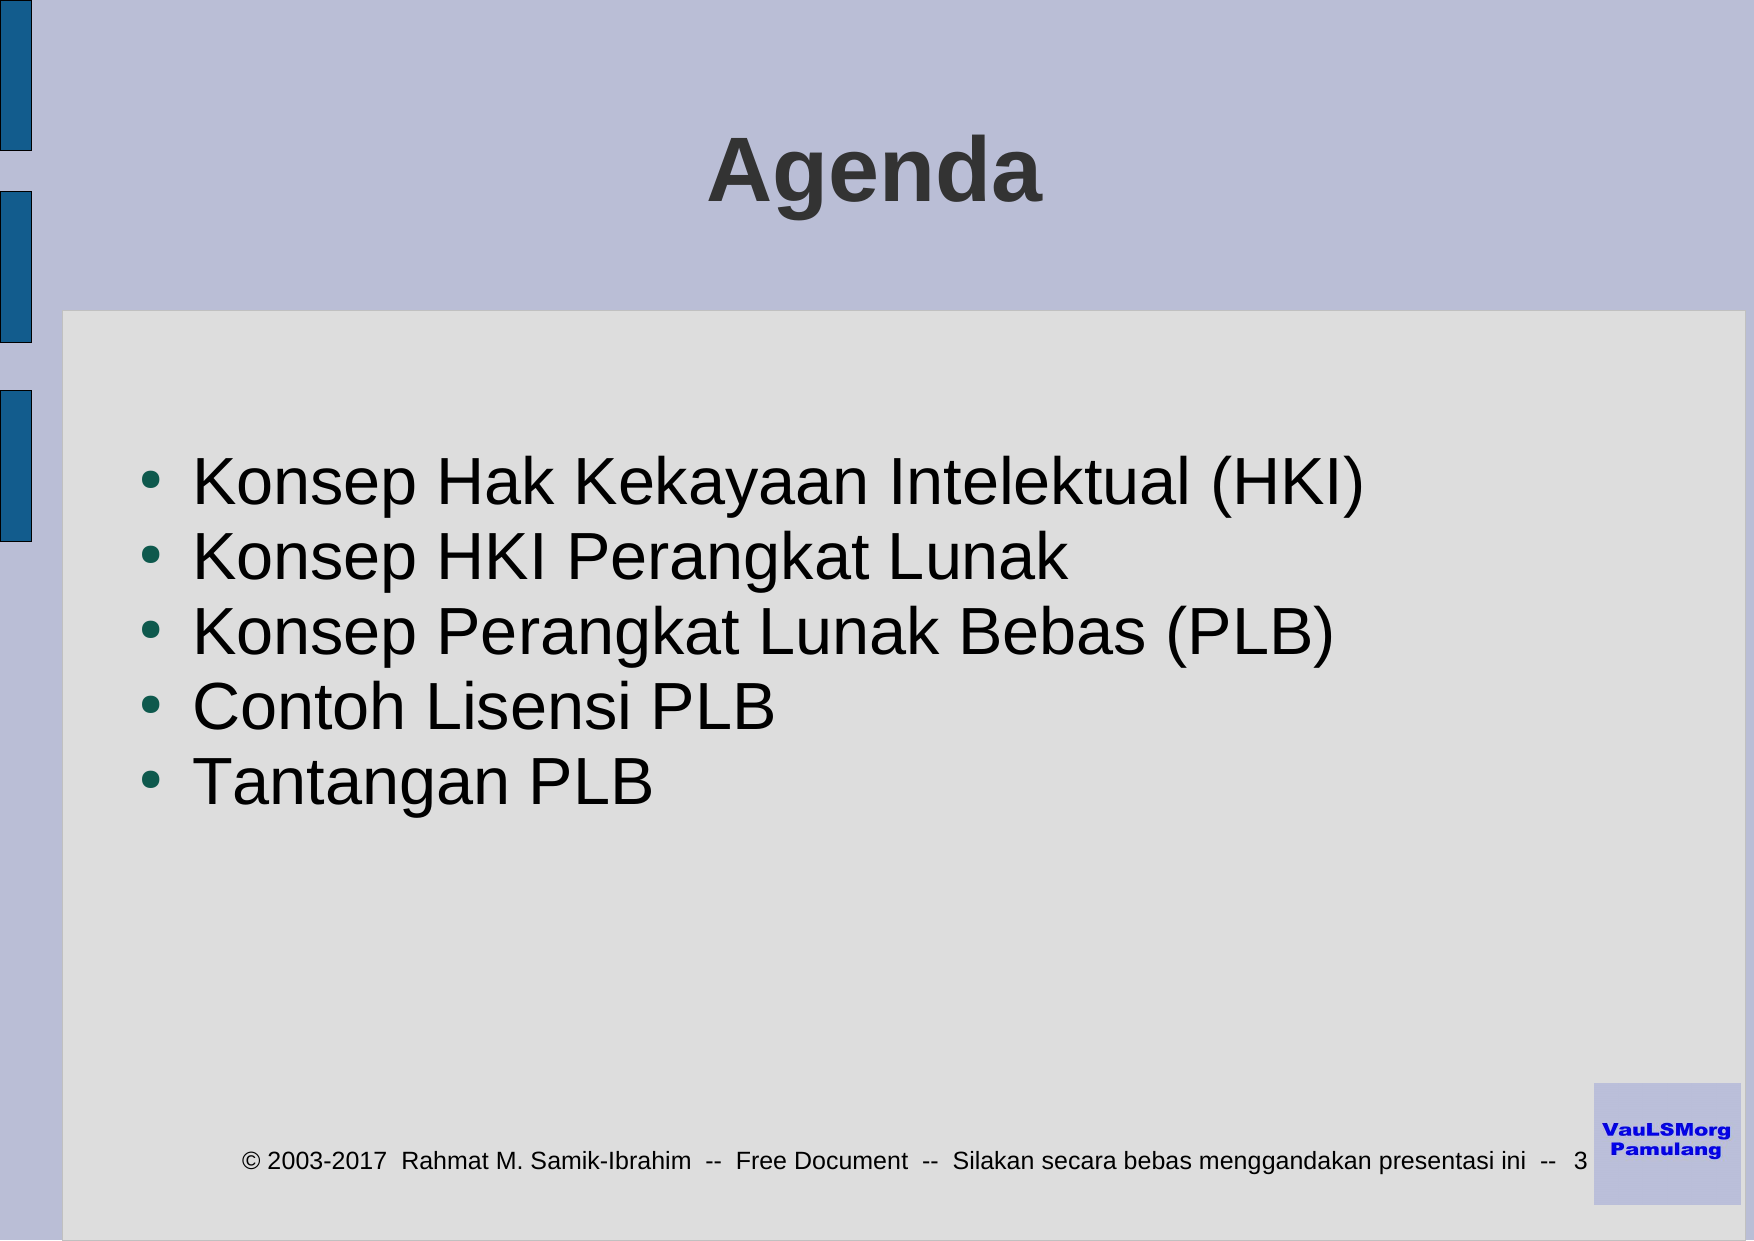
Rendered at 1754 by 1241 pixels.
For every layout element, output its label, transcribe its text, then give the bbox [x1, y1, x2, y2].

list Konsep Hak Kekayaan Intelektual (HKI) Konsep HKI Perangkat Lunak Konsep Perangkat Lunak Bebas (PLB) Contoh Lisensi PLB Tantangan PLB [121, 444, 1591, 965]
picture [1594, 1083, 1741, 1205]
title Agenda [90, 115, 1659, 223]
